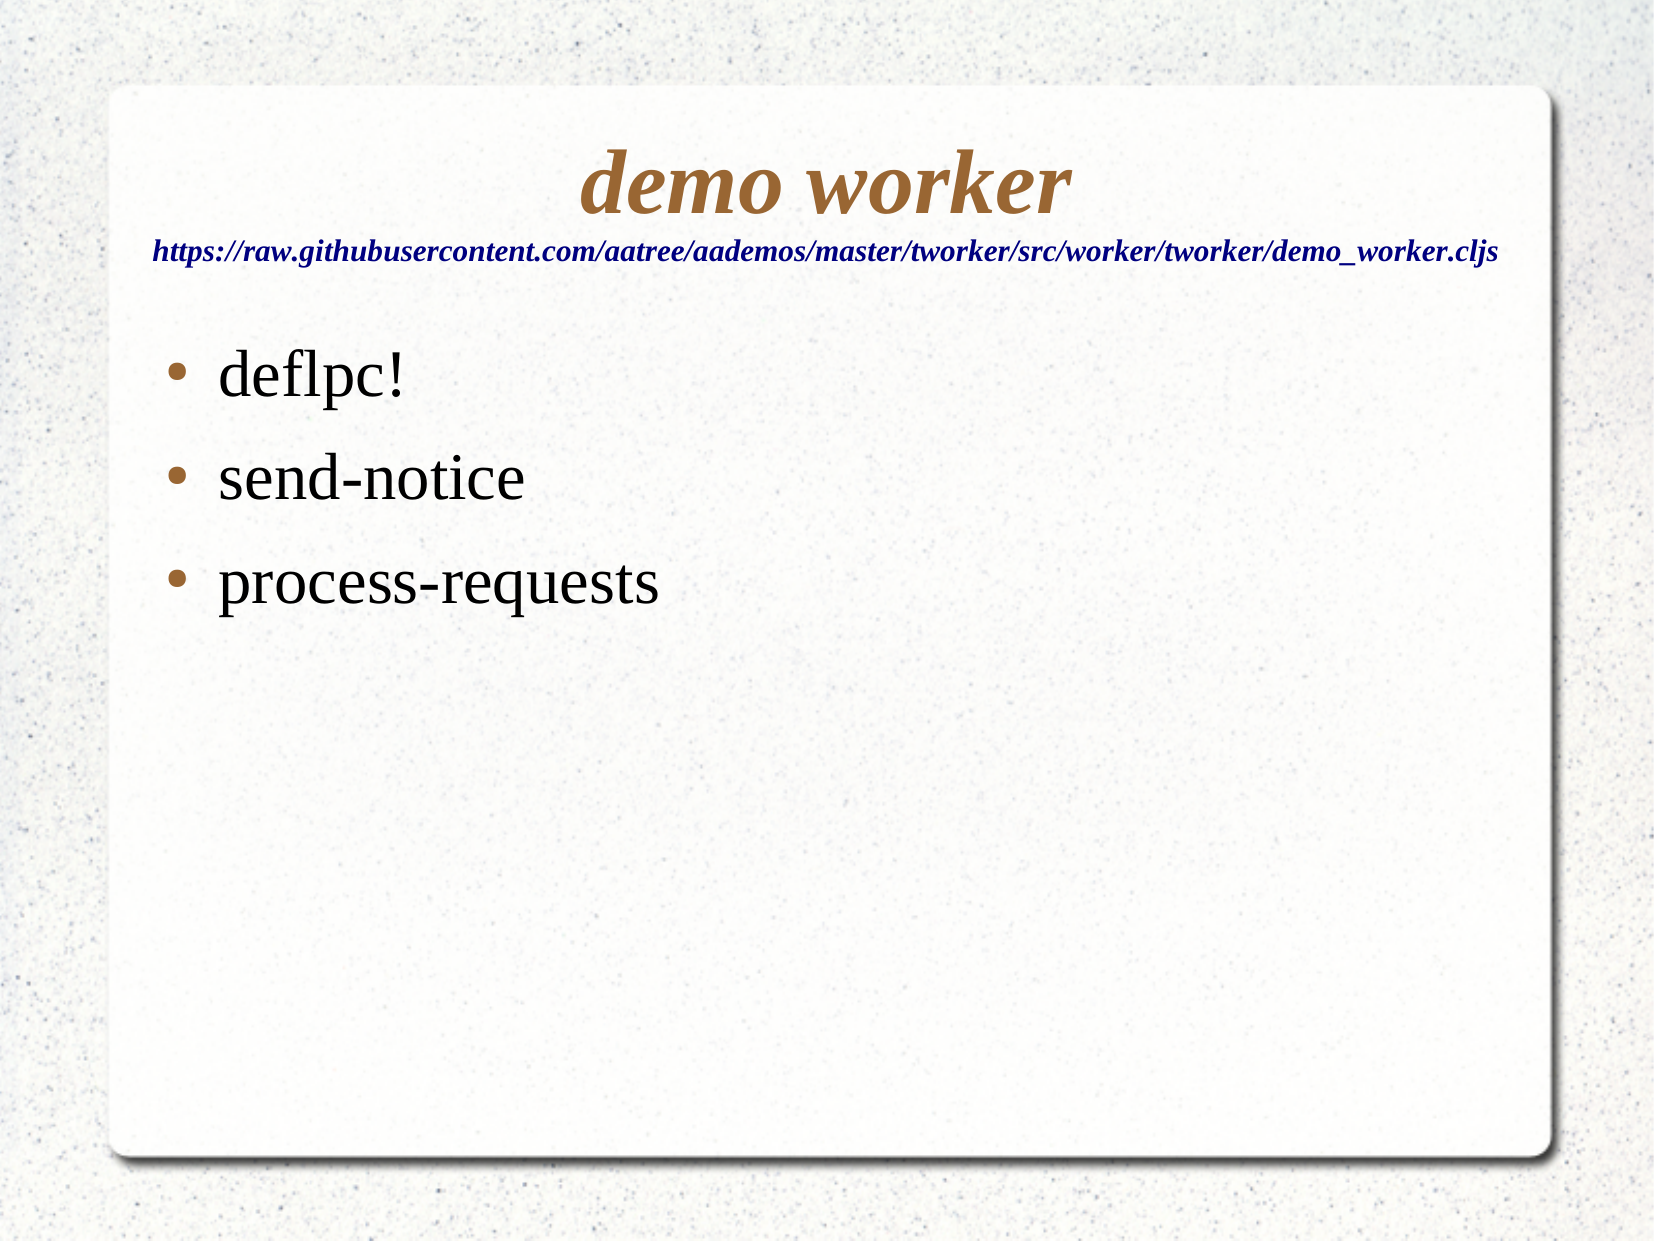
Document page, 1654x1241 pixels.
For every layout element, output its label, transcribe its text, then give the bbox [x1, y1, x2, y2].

title demo worker https://raw.githubusercontent.com/aatree/aademos/master/tworker/src/worker/tworker/demo_worker.cljs [118, 96, 1536, 304]
picture [0, 0, 1654, 1241]
list deflpc! send-notice process-requests [147, 336, 1506, 987]
